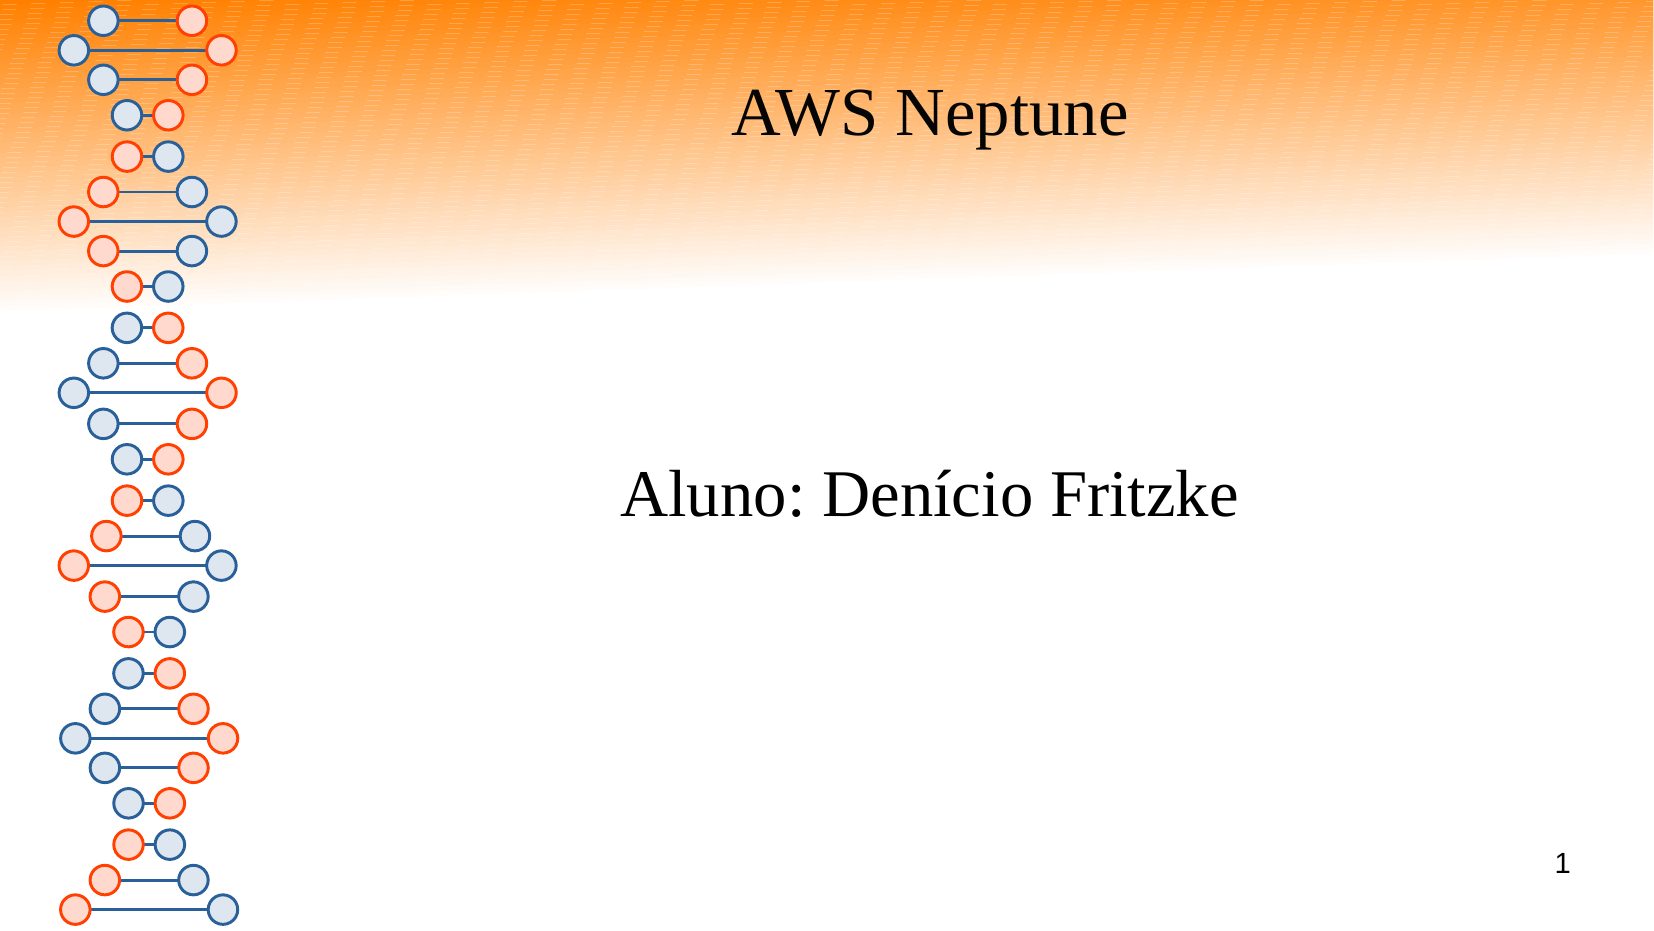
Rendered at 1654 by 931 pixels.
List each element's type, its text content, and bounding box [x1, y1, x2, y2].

subtitle Aluno: Denício Fritzke [265, 224, 1595, 764]
title AWS Neptune [265, 35, 1595, 189]
